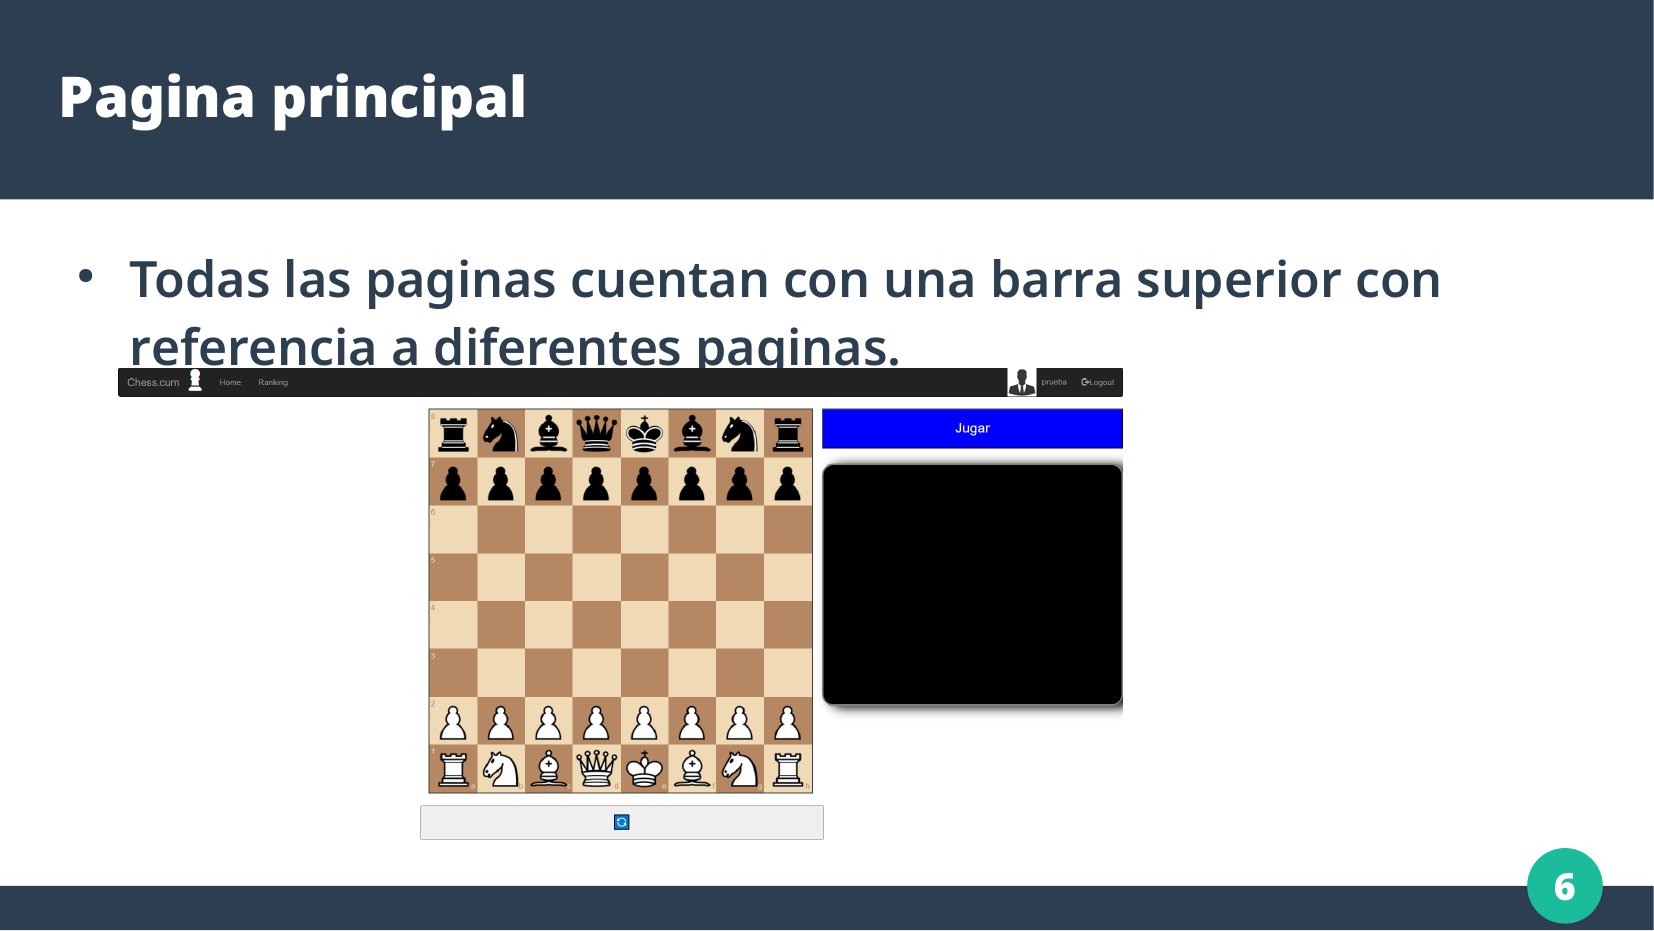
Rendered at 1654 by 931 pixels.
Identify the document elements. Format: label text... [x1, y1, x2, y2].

list Todas las paginas cuentan con una barra superior con referencia a diferentes paginas. [59, 243, 1595, 864]
picture [118, 368, 1123, 857]
title Pagina principal [59, 37, 1595, 155]
